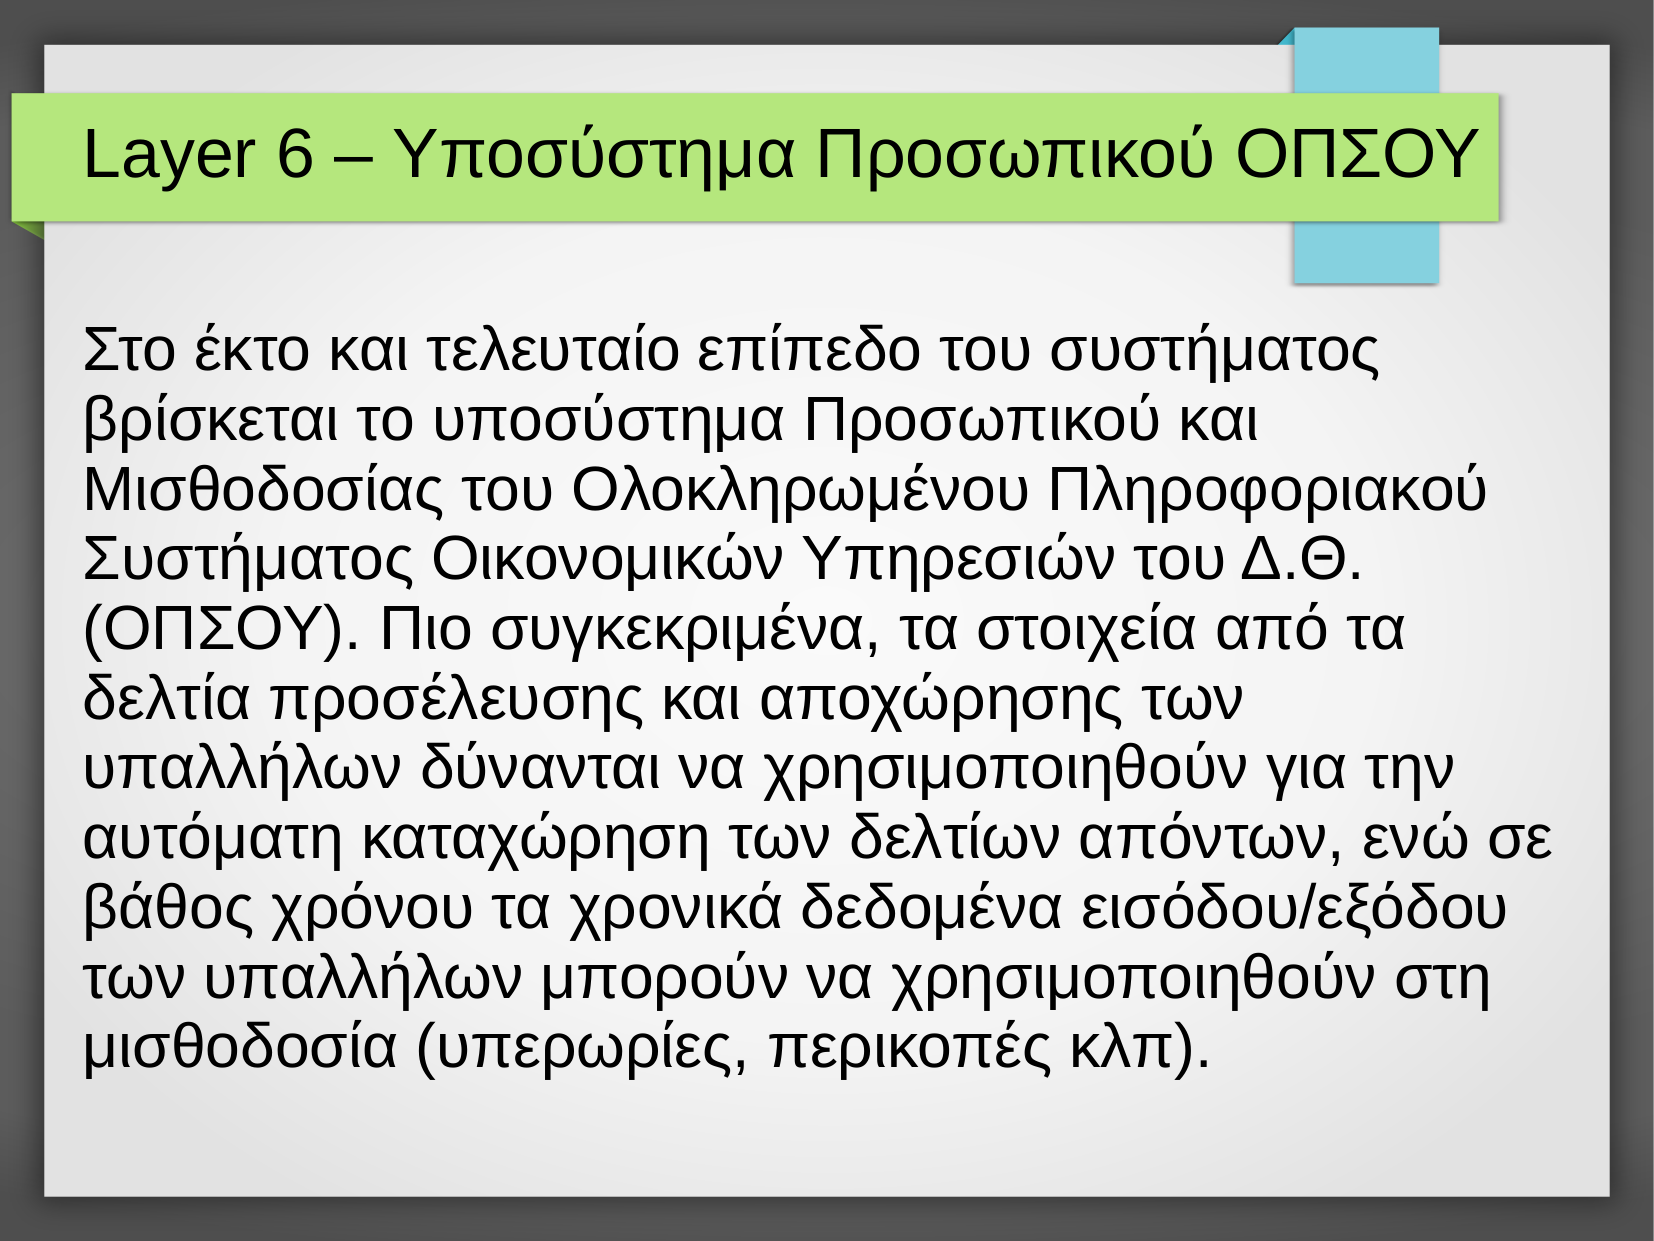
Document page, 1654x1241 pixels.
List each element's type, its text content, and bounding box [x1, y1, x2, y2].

text_box Στο έκτο και τελευταίο επίπεδο του συστήματος βρίσκεται το υποσύστημα Προσωπικού και Μισθοδοσίας του Ολοκληρωμένου Πληροφοριακού Συστήματος Οικονομικών Υπηρεσιών του Δ.Θ. (ΟΠΣΟΥ). Πιο συγκεκριμένα, τα στοιχεία από τα δελτία προσέλευσης και αποχώρησης των υπαλλήλων δύνανται να χρησιμοποιηθούν για την αυτόματη καταχώρηση των δελτίων απόντων, ενώ σε βάθος χρόνου τα χρονικά δεδομένα εισόδου/εξόδου των υπαλλήλων μπορούν να χρησιμοποιηθούν στη μισθοδοσία (υπερωρίες, περικοπές κλπ). [82, 270, 1571, 1126]
title Layer 6 ‒ Υποσύστημα Προσωπικού ΟΠΣΟΥ [82, 75, 1516, 232]
picture [0, 0, 1654, 1241]
